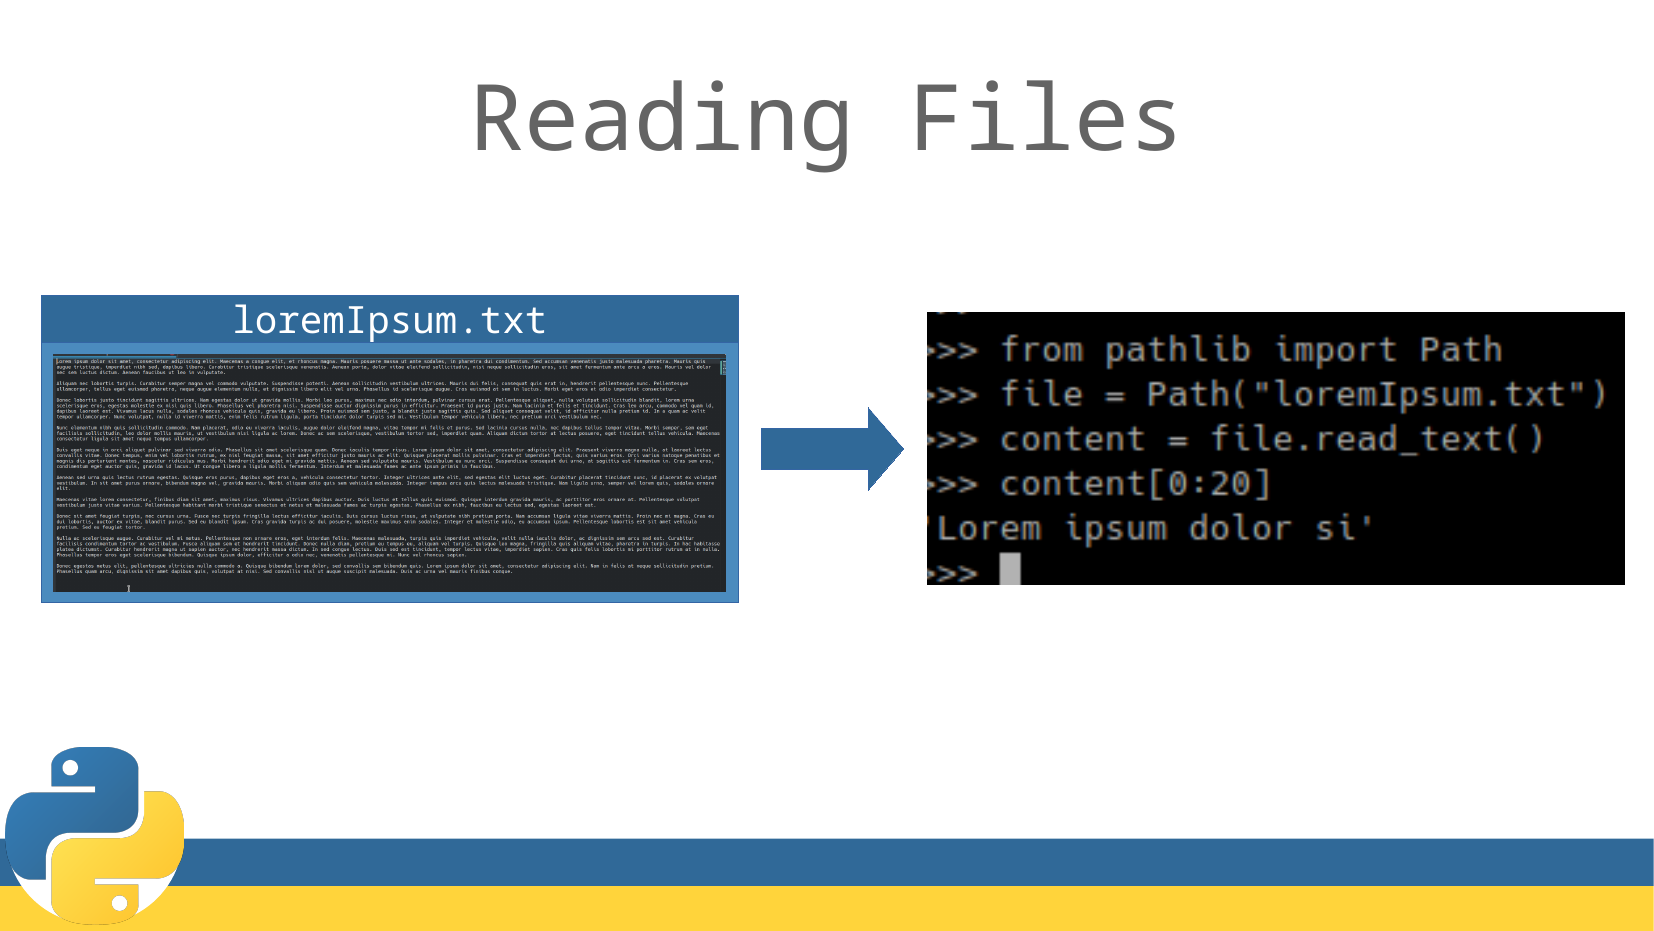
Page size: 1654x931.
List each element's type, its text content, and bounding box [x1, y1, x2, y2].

picture [927, 312, 1625, 586]
picture [53, 354, 726, 592]
text_box [761, 407, 904, 491]
text_box loremIpsum.txt [41, 295, 739, 343]
text_box [41, 343, 739, 603]
picture [5, 747, 184, 925]
title Reading Files [82, 37, 1571, 193]
